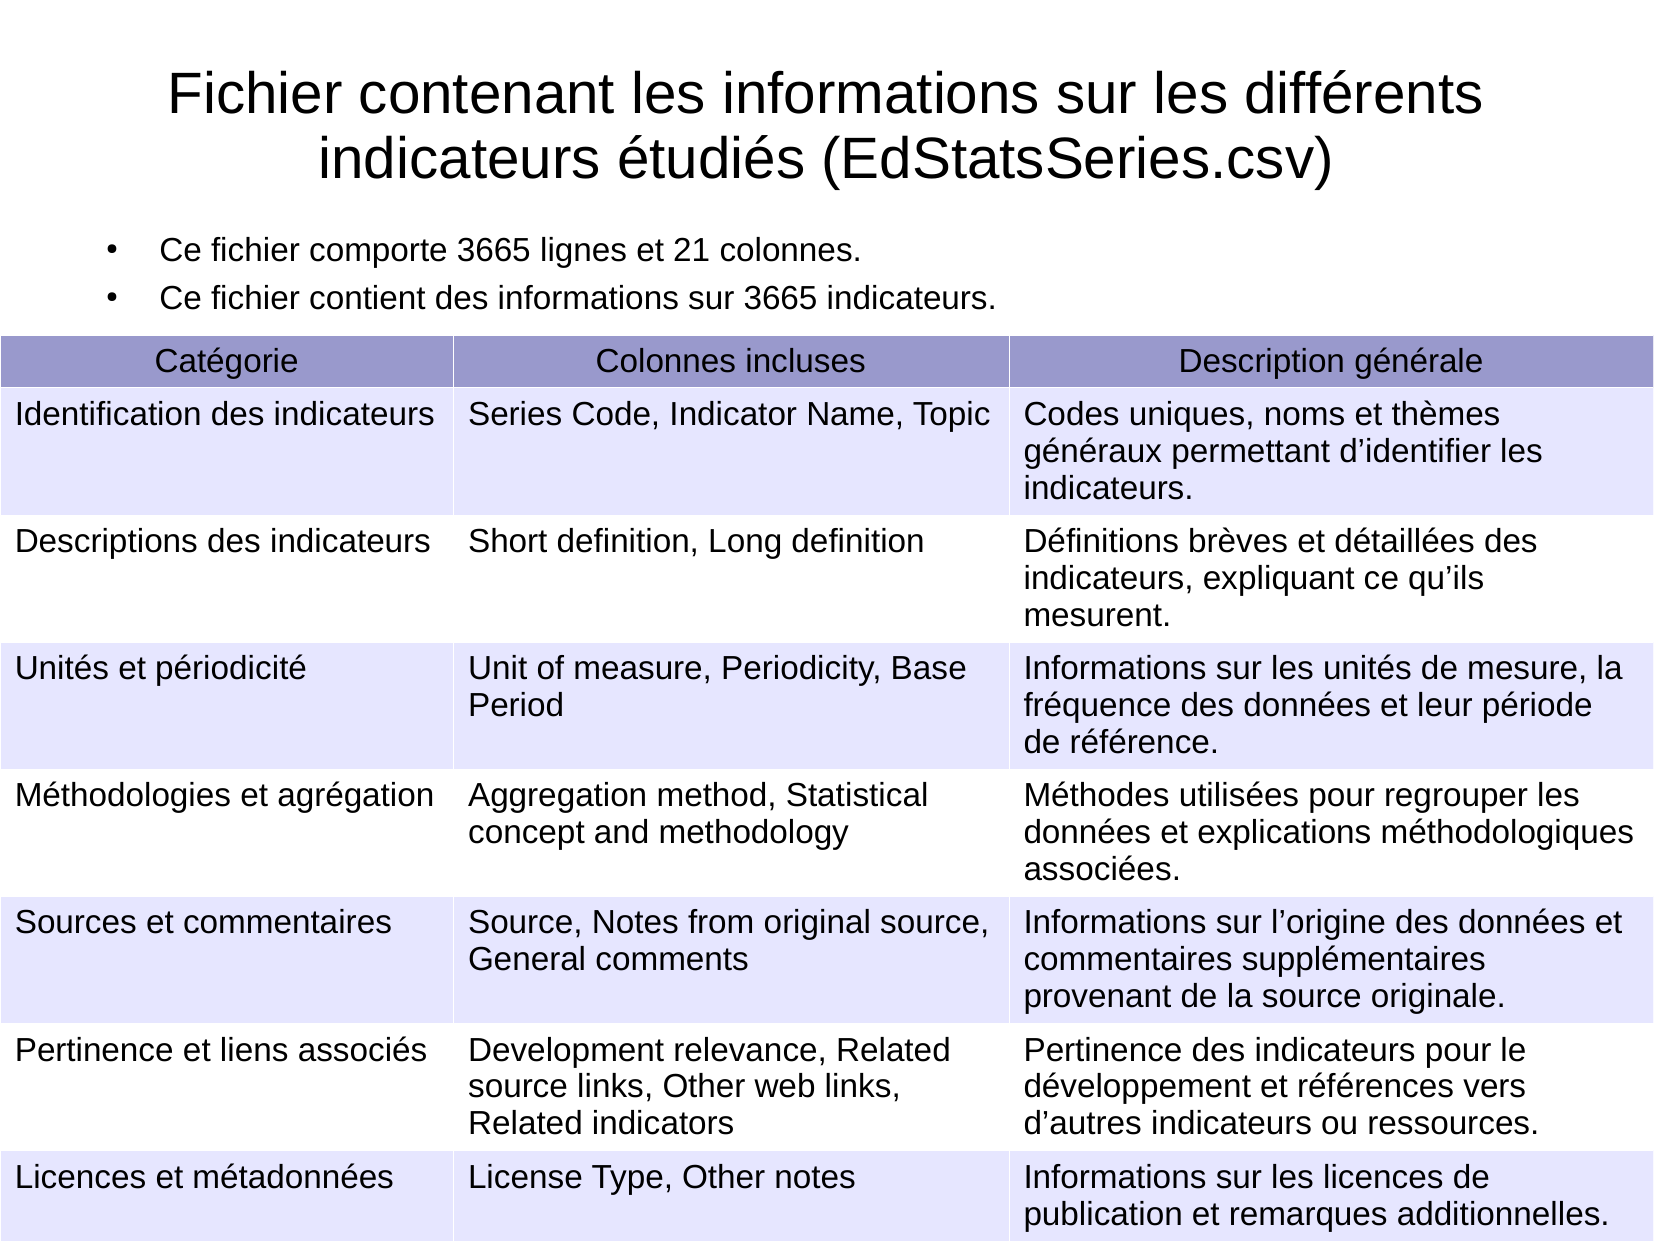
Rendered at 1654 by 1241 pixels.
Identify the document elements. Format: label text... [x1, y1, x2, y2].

table_cell Pertinence et liens associés [1, 1024, 453, 1150]
table_cell Licences et métadonnées [1, 1151, 453, 1241]
table_header Description générale [1010, 336, 1653, 387]
table_cell Unit of measure, Periodicity, Base Period [454, 643, 1009, 769]
table_cell Sources et commentaires [1, 897, 453, 1023]
table_cell Définitions brèves et détaillées des indicateurs, expliquant ce qu’ils mesurent. [1010, 516, 1653, 642]
table_cell Development relevance, Related source links, Other web links, Related indicators [454, 1024, 1009, 1150]
table_header Colonnes incluses [454, 336, 1009, 387]
table_cell Source, Notes from original source, General comments [454, 897, 1009, 1023]
table_cell Aggregation method, Statistical concept and methodology [454, 770, 1009, 896]
table_cell Identification des indicateurs [1, 388, 453, 515]
table_cell Informations sur les licences de publication et remarques additionnelles. [1010, 1151, 1653, 1241]
table_cell Series Code, Indicator Name, Topic [454, 388, 1009, 515]
table_cell Pertinence des indicateurs pour le développement et références vers d’autres indicateurs ou ressources. [1010, 1024, 1653, 1150]
list Ce fichier comporte 3665 lignes et 21 colonnes. Ce fichier contient des informations sur 3665 indicateurs. [88, 231, 1577, 325]
table_cell Descriptions des indicateurs [1, 516, 453, 642]
table_cell Méthodologies et agrégation [1, 770, 453, 896]
table_cell Short definition, Long definition [454, 516, 1009, 642]
title Fichier contenant les informations sur les différents indicateurs étudiés (EdStatsSeries.csv) [82, 45, 1571, 207]
table_cell Méthodes utilisées pour regrouper les données et explications méthodologiques associées. [1010, 770, 1653, 896]
table_cell Unités et périodicité [1, 643, 453, 769]
table_header Catégorie [1, 336, 453, 387]
table_cell Informations sur l’origine des données et commentaires supplémentaires provenant de la source originale. [1010, 897, 1653, 1023]
table_cell Codes uniques, noms et thèmes généraux permettant d’identifier les indicateurs. [1010, 388, 1653, 515]
table_cell License Type, Other notes [454, 1151, 1009, 1241]
table_cell Informations sur les unités de mesure, la fréquence des données et leur période de référence. [1010, 643, 1653, 769]
